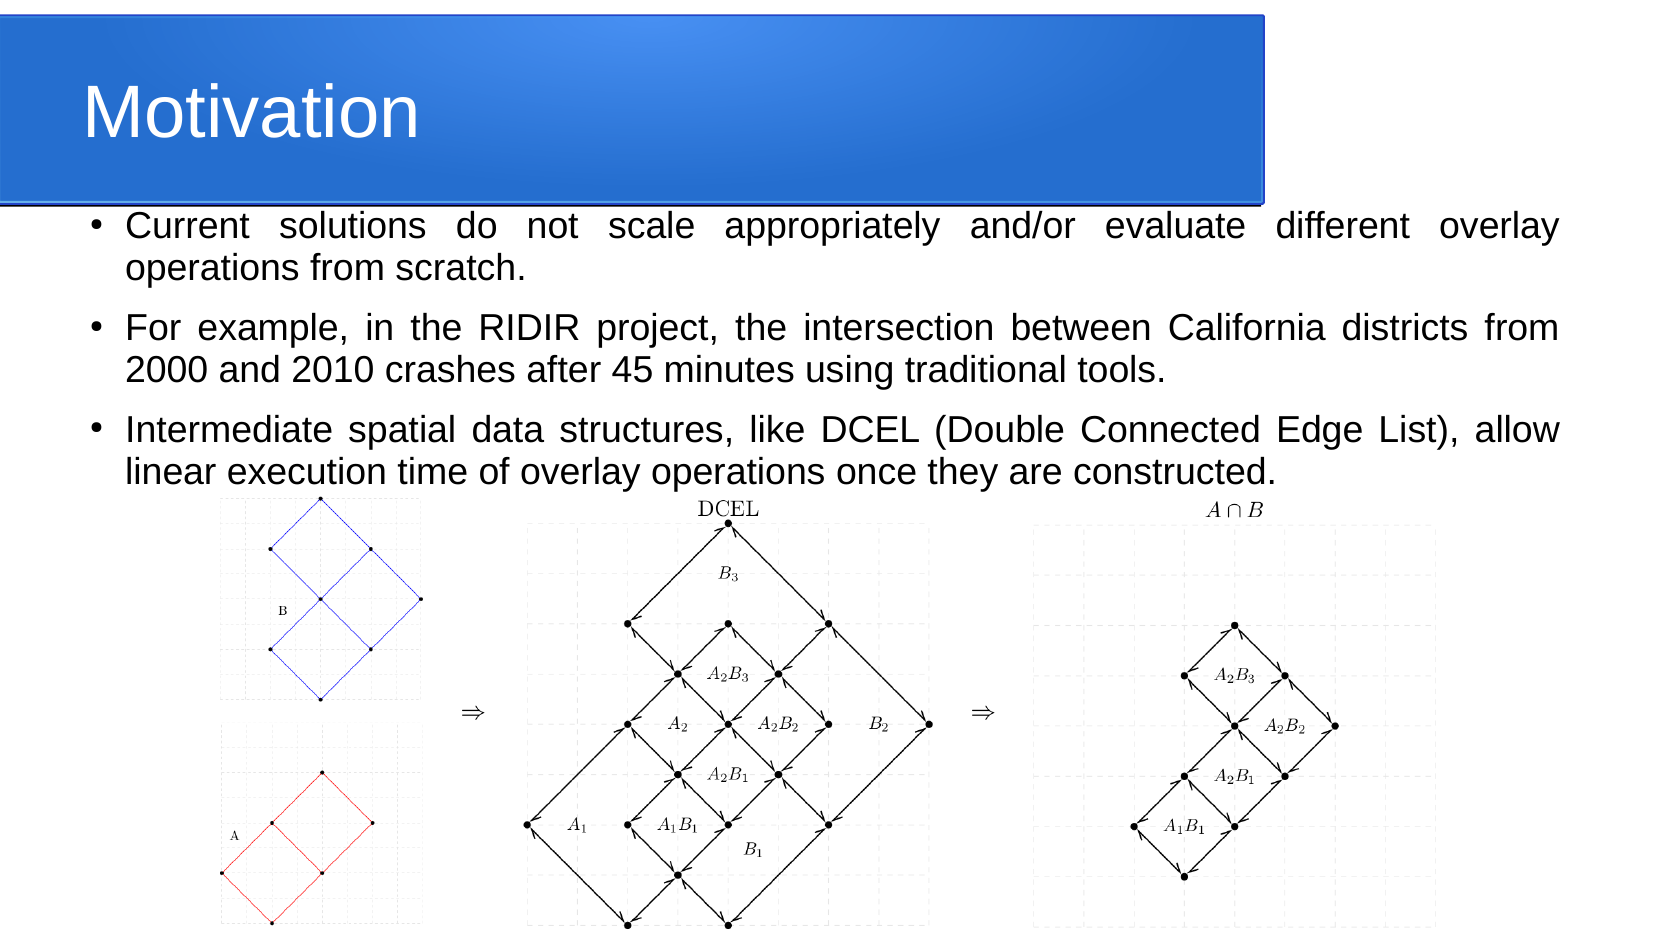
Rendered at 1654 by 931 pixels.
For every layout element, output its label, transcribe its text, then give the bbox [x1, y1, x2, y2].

picture [217, 494, 1437, 931]
text_box Current solutions do not scale appropriately and/or evaluate different overlay operations from scratch. For example, in the RIDIR project, the intersection between California districts from 2000 and 2010 crashes after 45 minutes using traditional tools. Intermediate spatial data structures, like DCEL (Double Connected Edge List), allow linear execution time of overlay operations once they are constructed. [75, 197, 1576, 572]
title Motivation [82, 35, 1235, 189]
